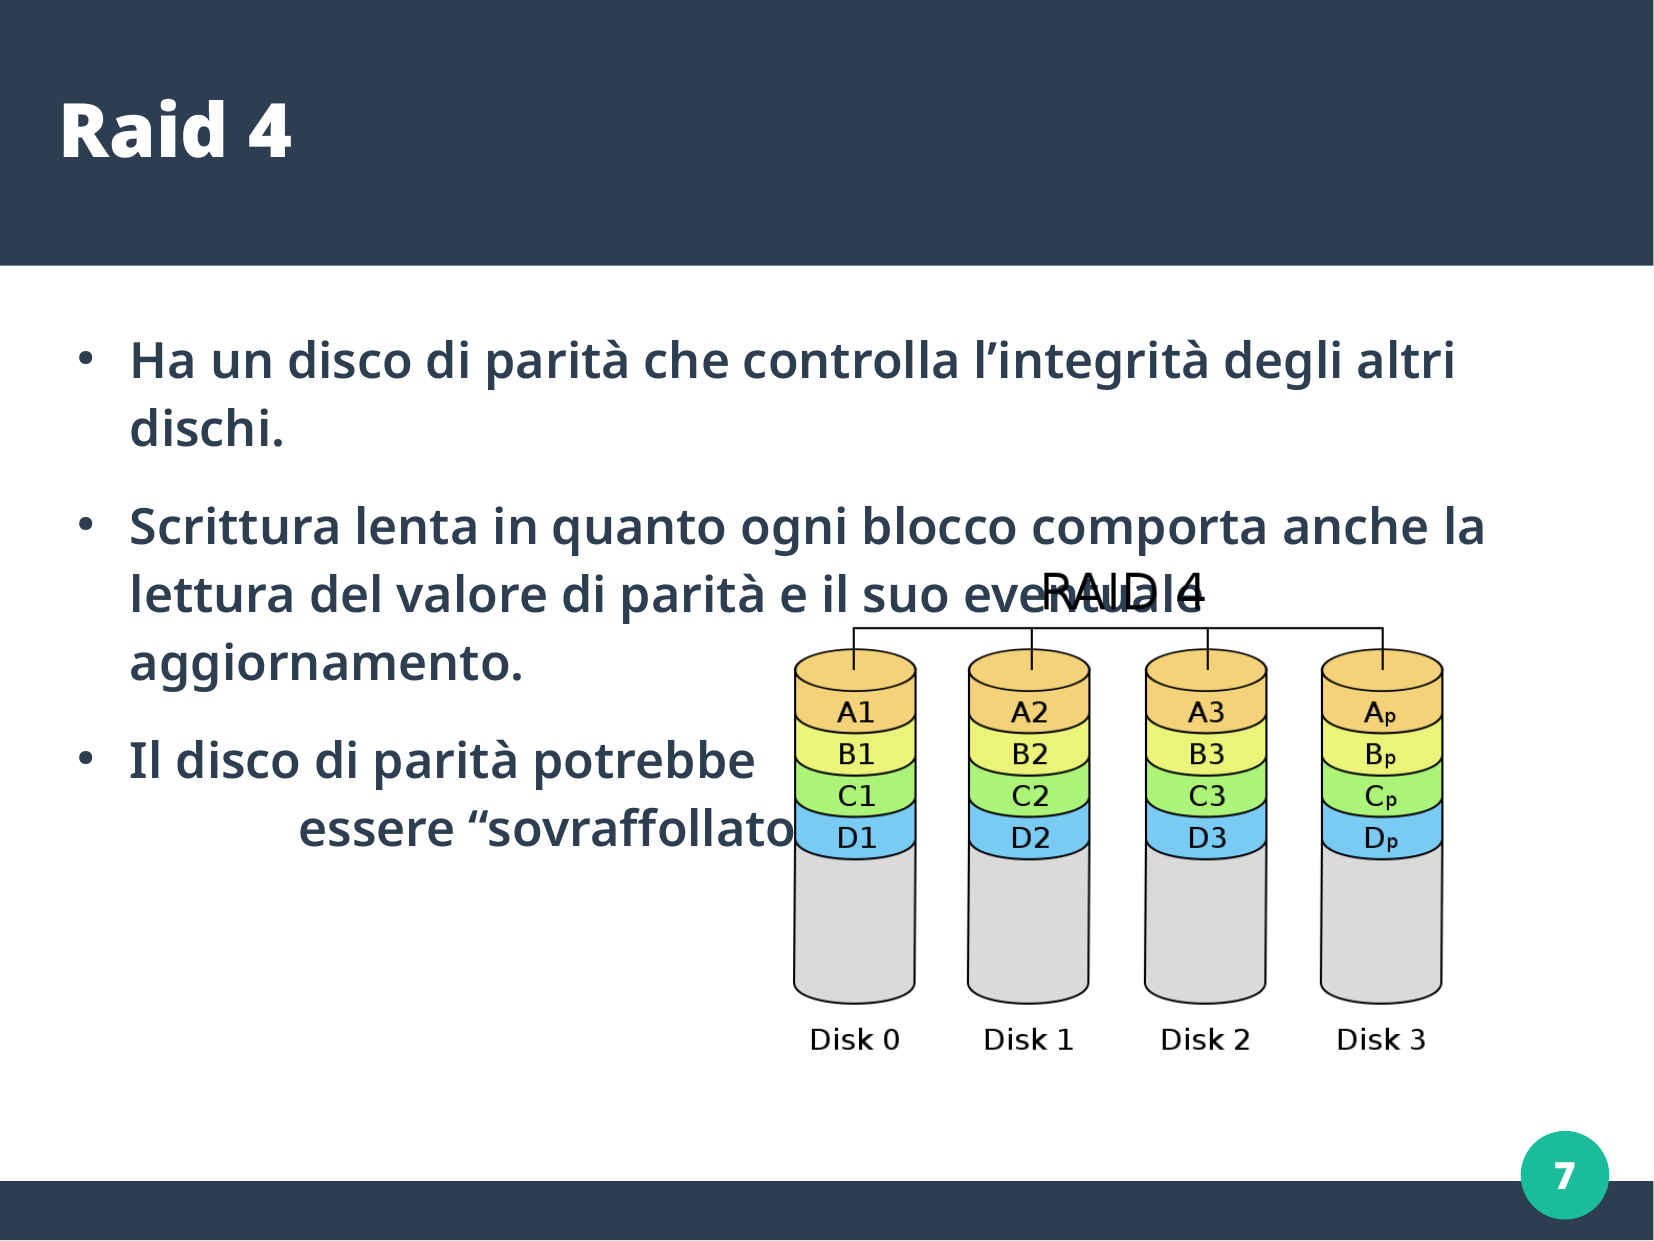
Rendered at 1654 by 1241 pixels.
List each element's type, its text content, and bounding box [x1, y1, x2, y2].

title Raid 4 [59, 49, 1595, 207]
picture [770, 555, 1477, 1078]
list Ha un disco di parità che controlla l’integrità degli altri dischi. Scrittura lenta in quanto ogni blocco comporta anche la lettura del valore di parità e il suo eventuale aggiornamento. Il disco di parità potrebbe essere “sovraffollato. [59, 324, 1595, 1152]
